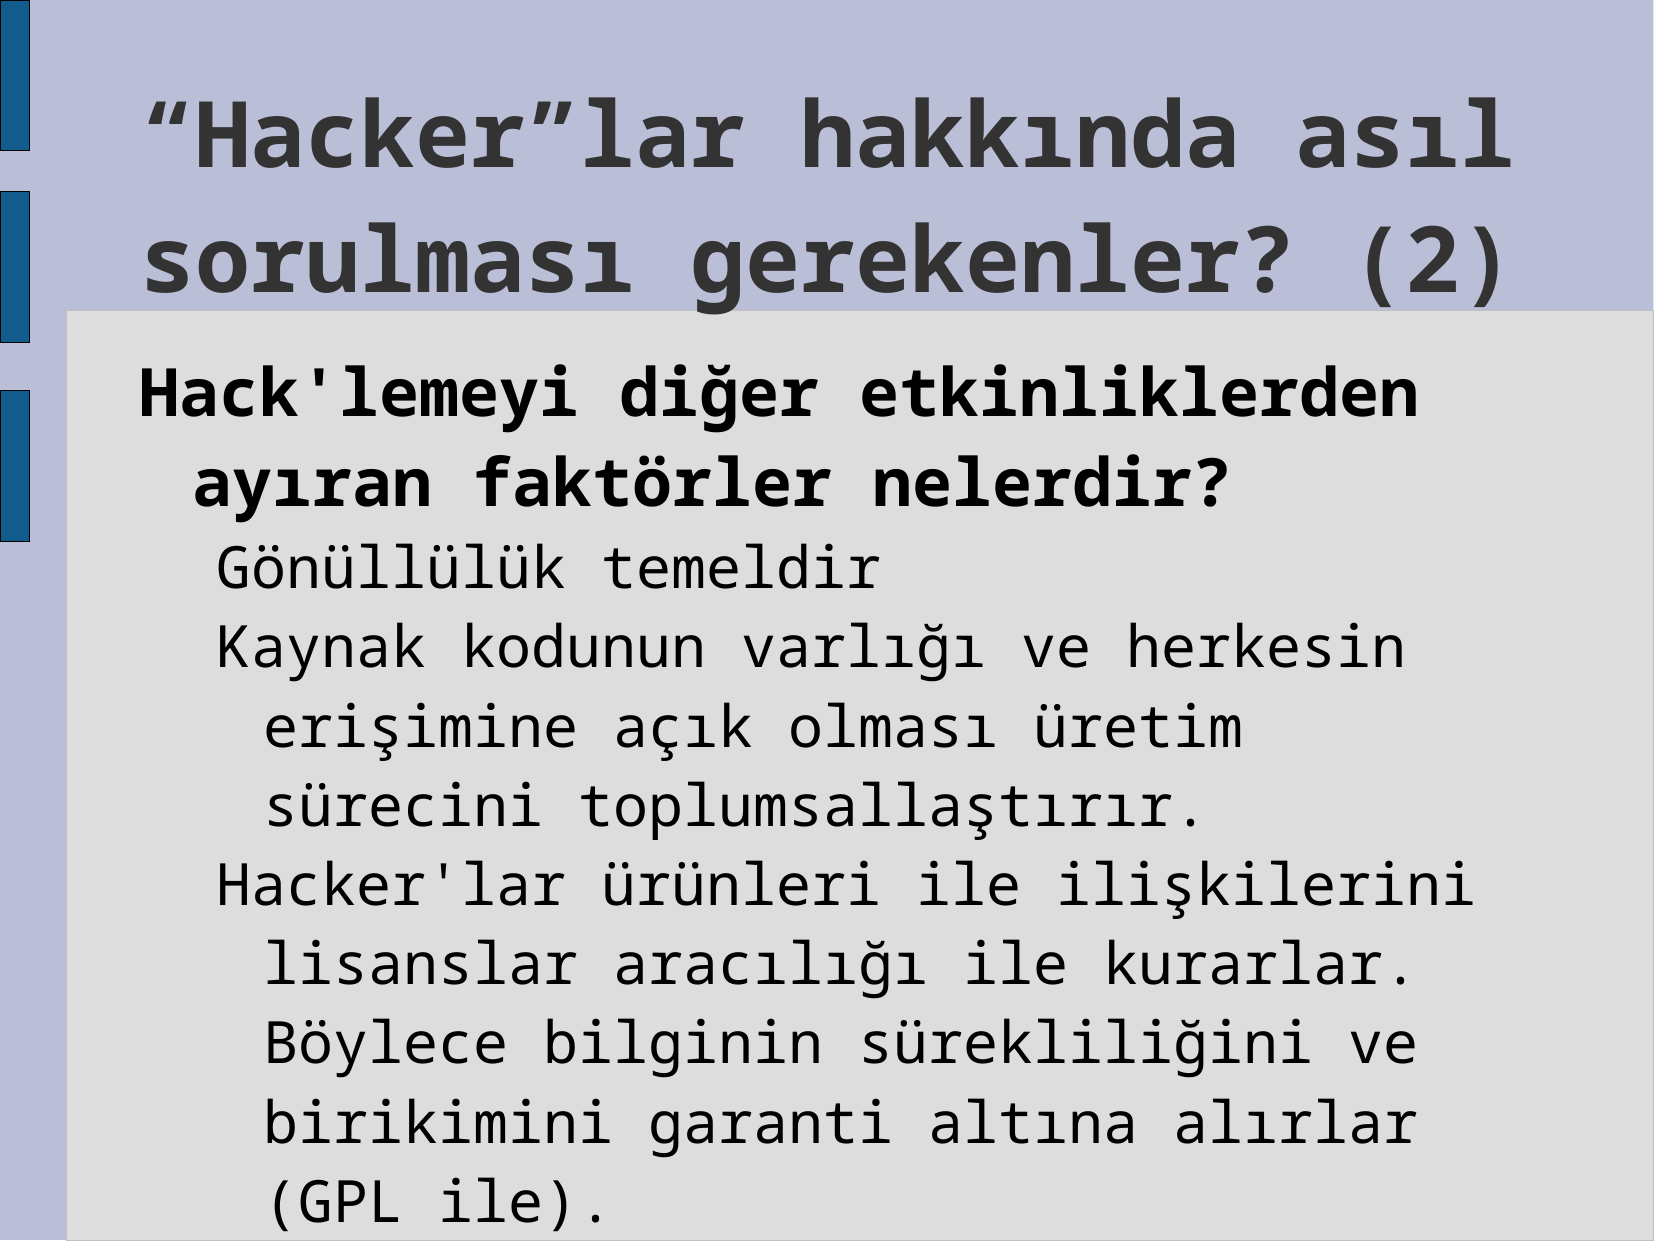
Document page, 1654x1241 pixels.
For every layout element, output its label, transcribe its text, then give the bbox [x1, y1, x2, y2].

list Hack'lemeyi diğer etkinliklerden ayıran faktörler nelerdir? Gönüllülük temeldir Kaynak kodunun varlığı ve herkesin erişimine açık olması üretim sürecini toplumsallaştırır. Hacker'lar ürünleri ile ilişkilerini lisanslar aracılığı ile kurarlar. Böylece bilginin sürekliliğini ve birikimini garanti altına alırlar (GPL ile). [121, 344, 1534, 1127]
title “Hacker”lar hakkında asıl sorulması gerekenler? (2) [121, 88, 1534, 301]
